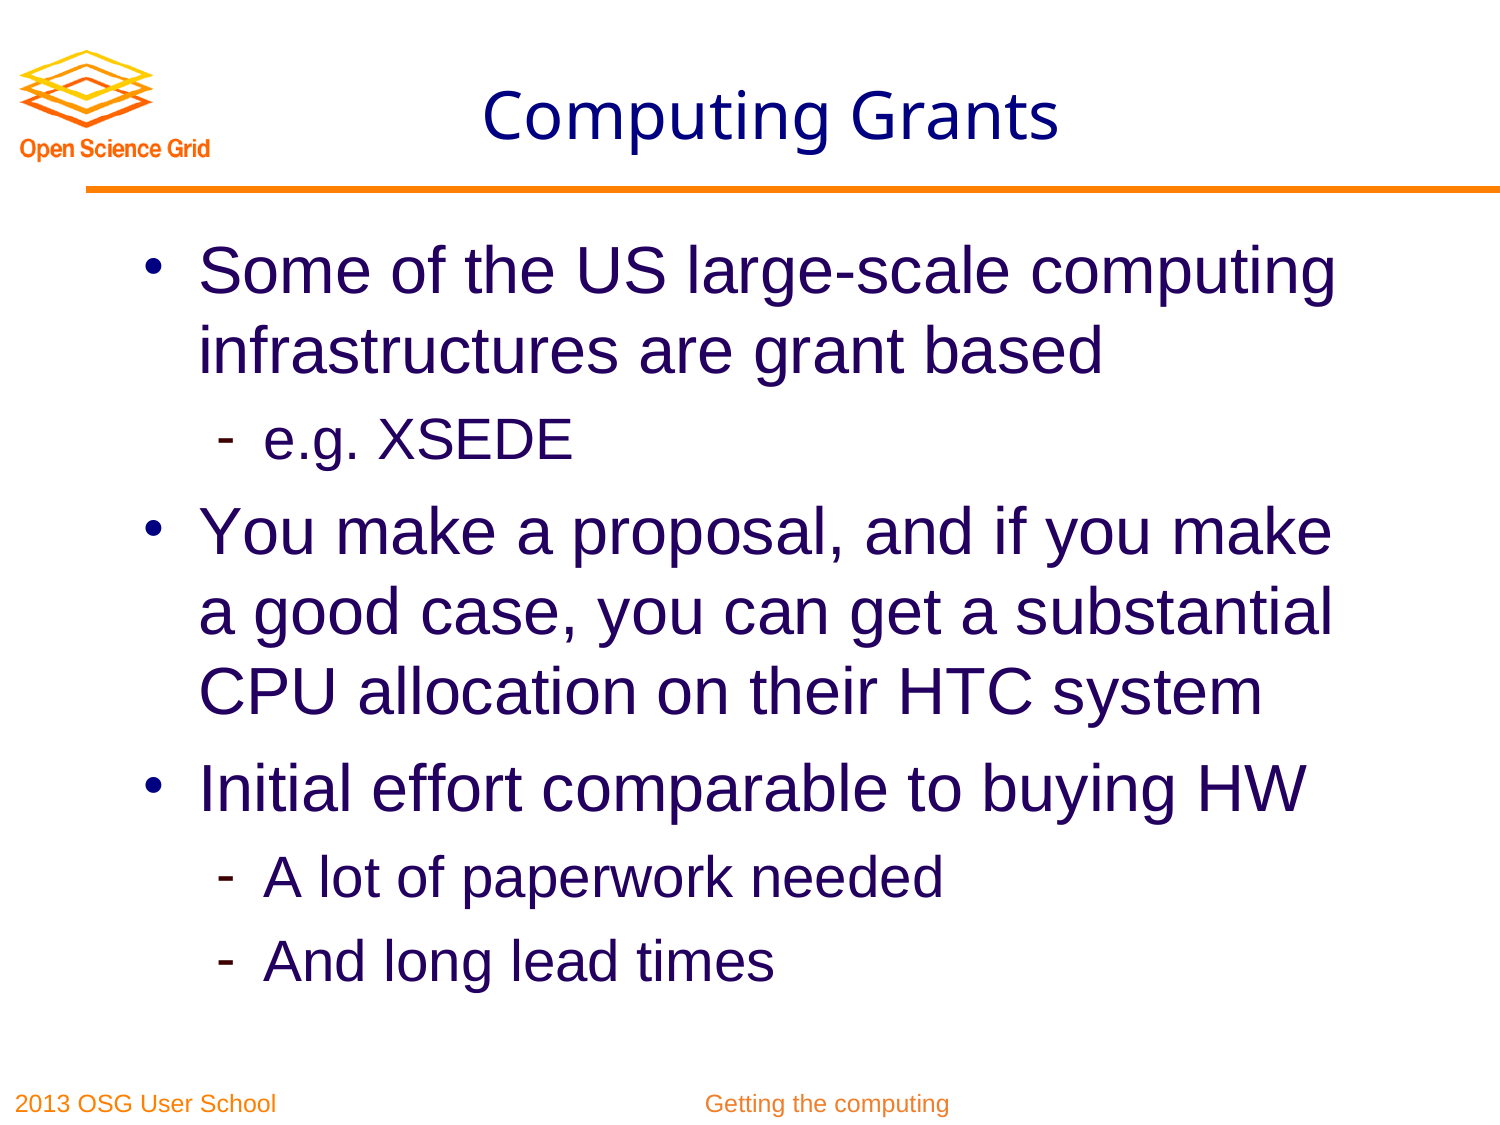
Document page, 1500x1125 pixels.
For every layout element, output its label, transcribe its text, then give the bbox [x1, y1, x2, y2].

title Computing Grants [201, 18, 1342, 207]
picture [0, 27, 201, 179]
list Some of the US large-scale computing infrastructures are grant based e.g. XSEDE You make a proposal, and if you make a good case, you can get a substantial CPU allocation on their HTC system Initial effort comparable to buying HW A lot of paperwork needed And long lead times [127, 218, 1403, 1056]
